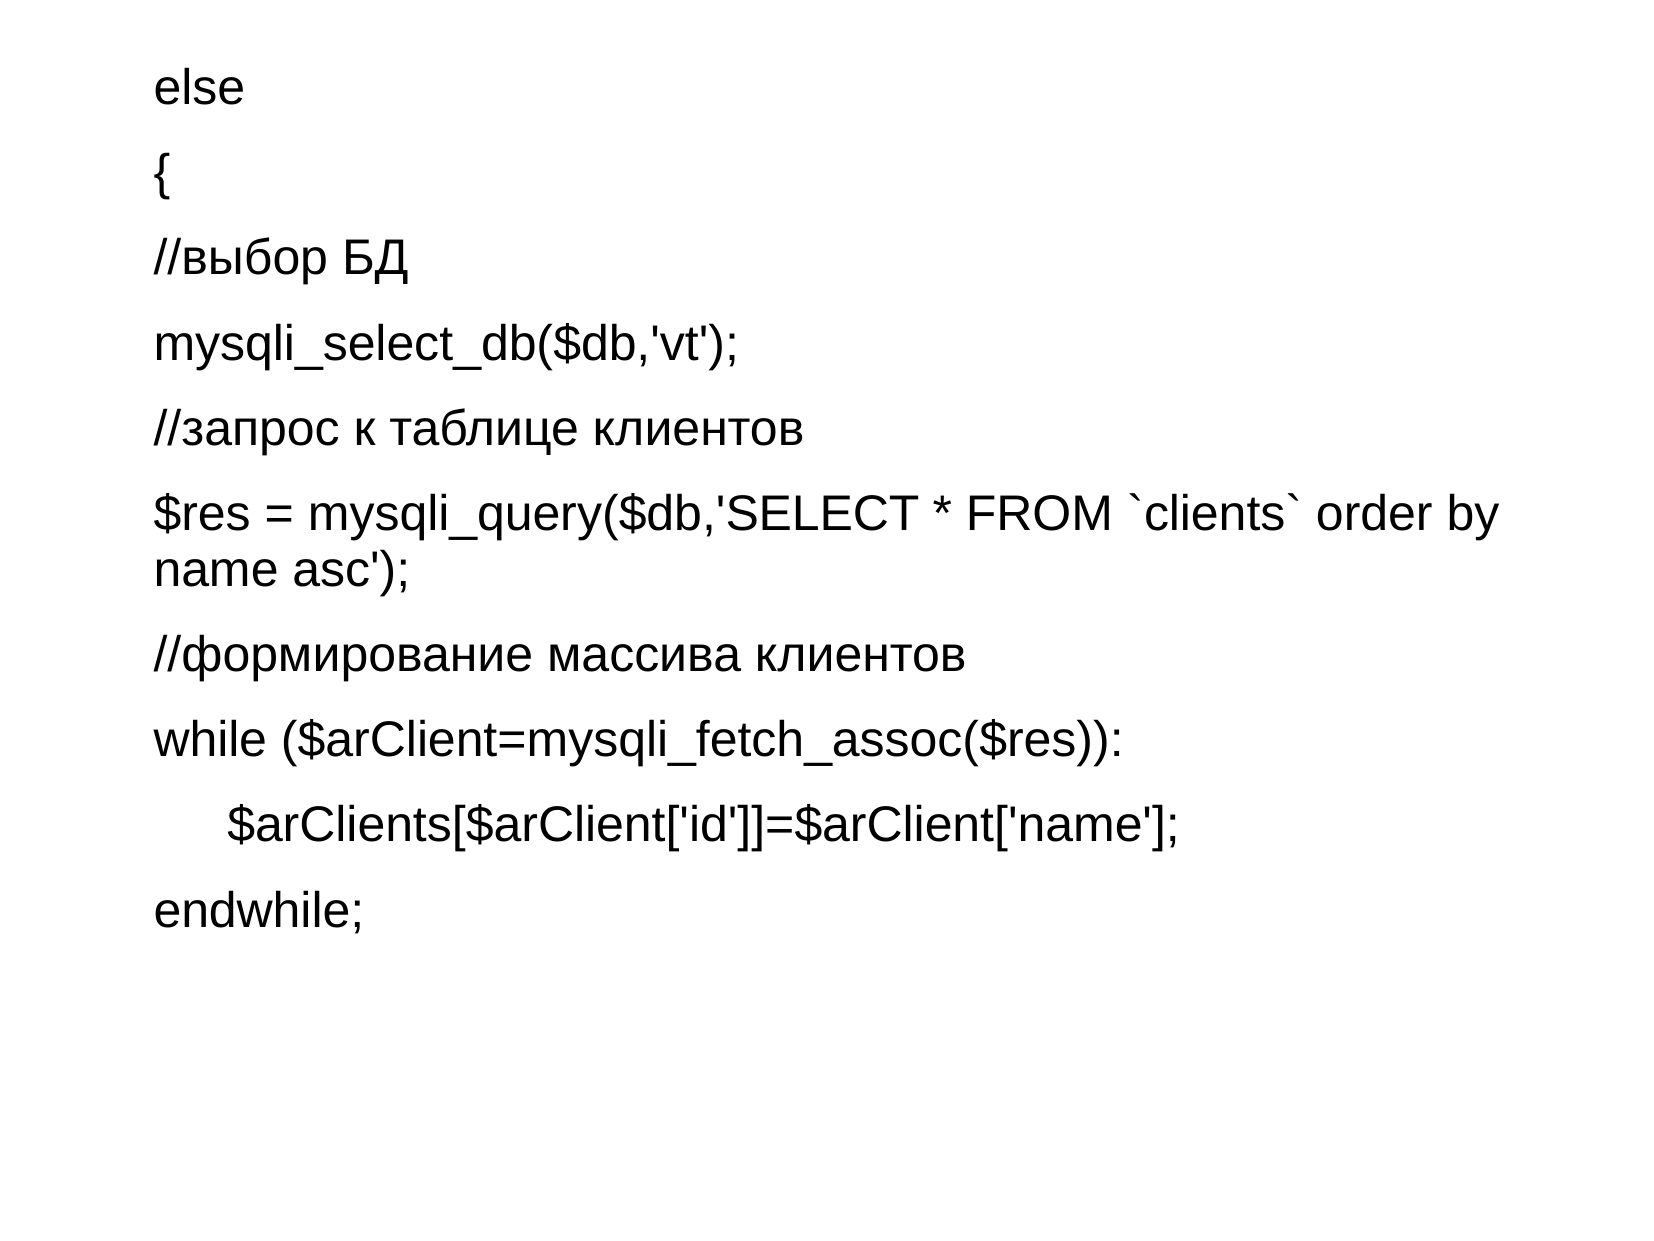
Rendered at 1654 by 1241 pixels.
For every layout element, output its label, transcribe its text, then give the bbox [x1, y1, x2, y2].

list else { //выбор БД mysqli_select_db($db,'vt'); //запрос к таблице клиентов $res = mysqli_query($db,'SELECT * FROM `clients` order by name asc'); //формирование массива клиентов while ($arClient=mysqli_fetch_assoc($res)): $arClients[$arClient['id']]=$arClient['name']; endwhile; [82, 59, 1571, 1109]
